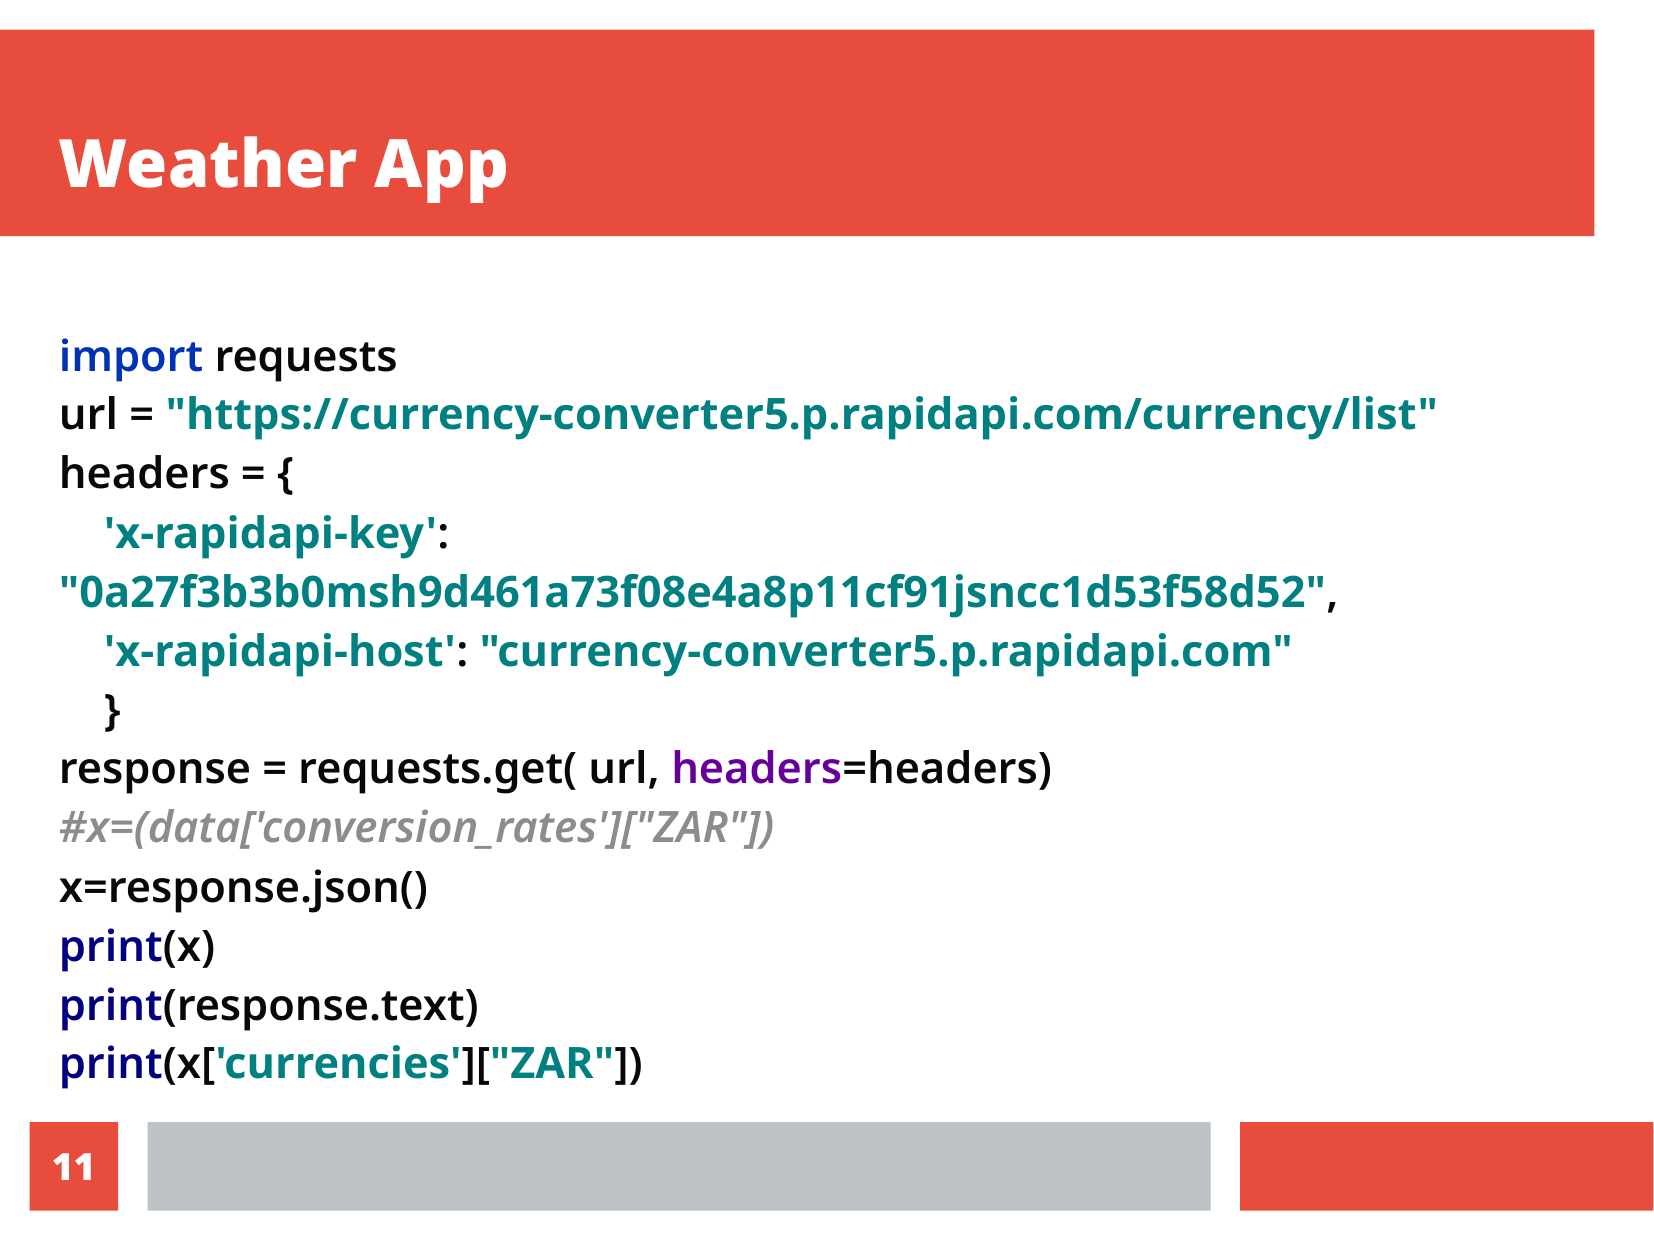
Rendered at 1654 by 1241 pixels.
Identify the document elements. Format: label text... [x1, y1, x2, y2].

list import requests url = "https://currency-converter5.p.rapidapi.com/currency/list" headers = { 'x-rapidapi-key': "0a27f3b3b0msh9d461a73f08e4a8p11cf91jsncc1d53f58d52", 'x-rapidapi-host': "currency-converter5.p.rapidapi.com" } response = requests.get( url, headers=headers) #x=(data['conversion_rates']["ZAR"]) x=response.json() print(x) print(response.text) print(x['currencies']["ZAR"]) [59, 324, 1565, 1093]
title Weather App [59, 59, 1595, 207]
